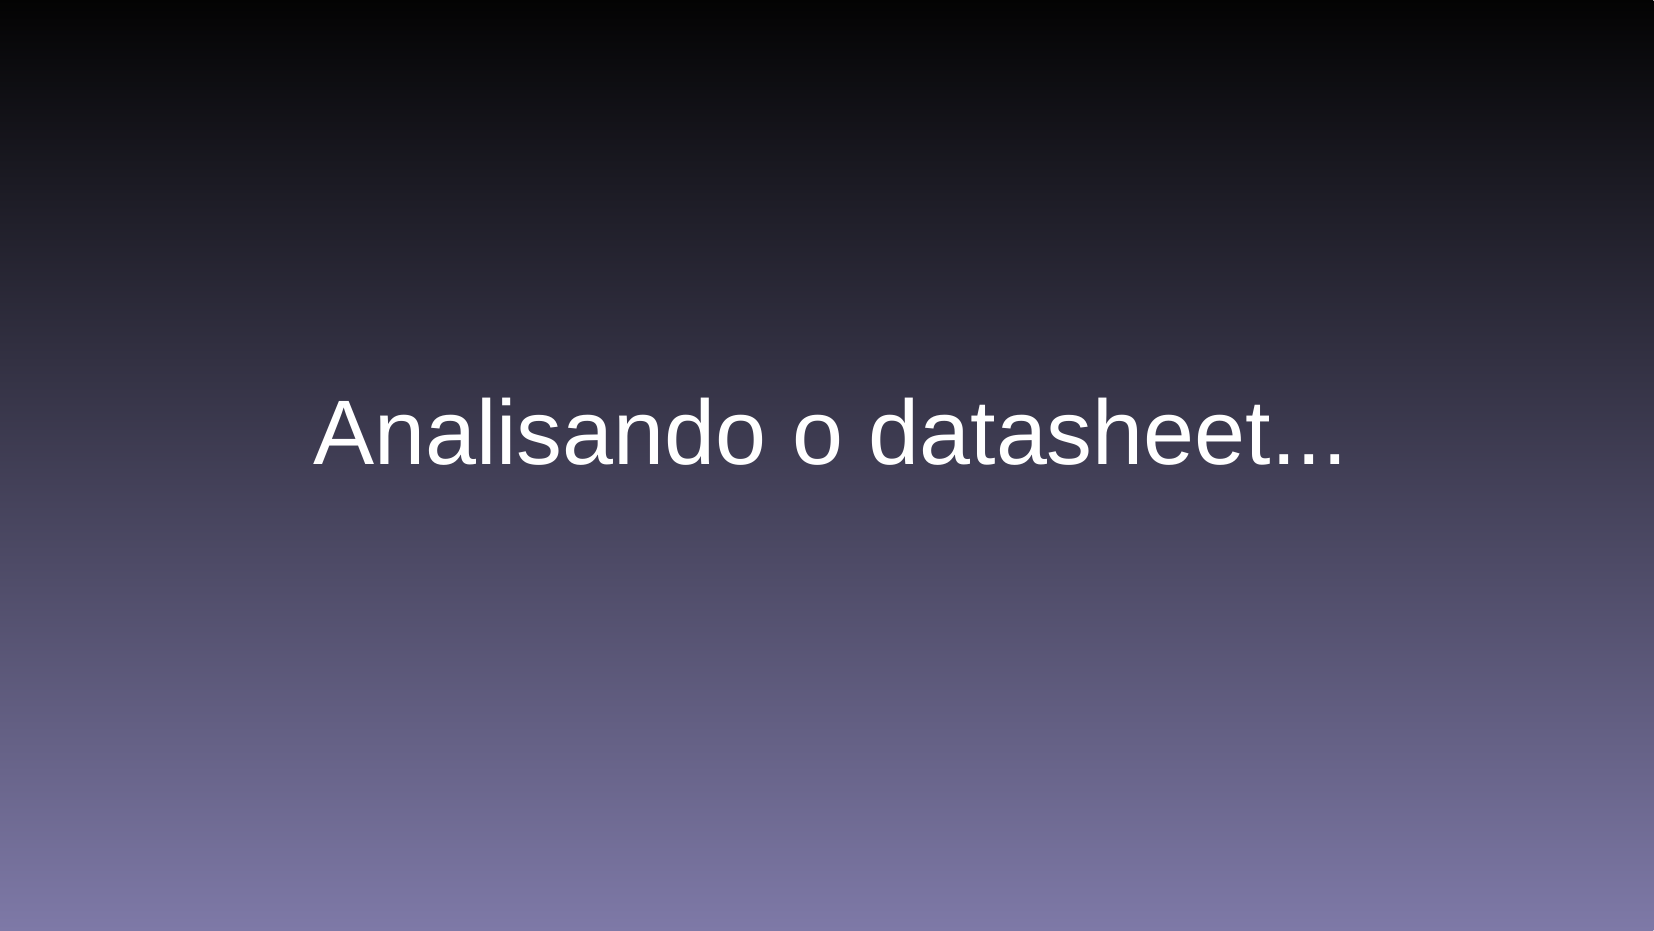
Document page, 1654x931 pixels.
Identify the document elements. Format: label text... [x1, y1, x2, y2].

title Analisando o datasheet... [86, 354, 1576, 511]
